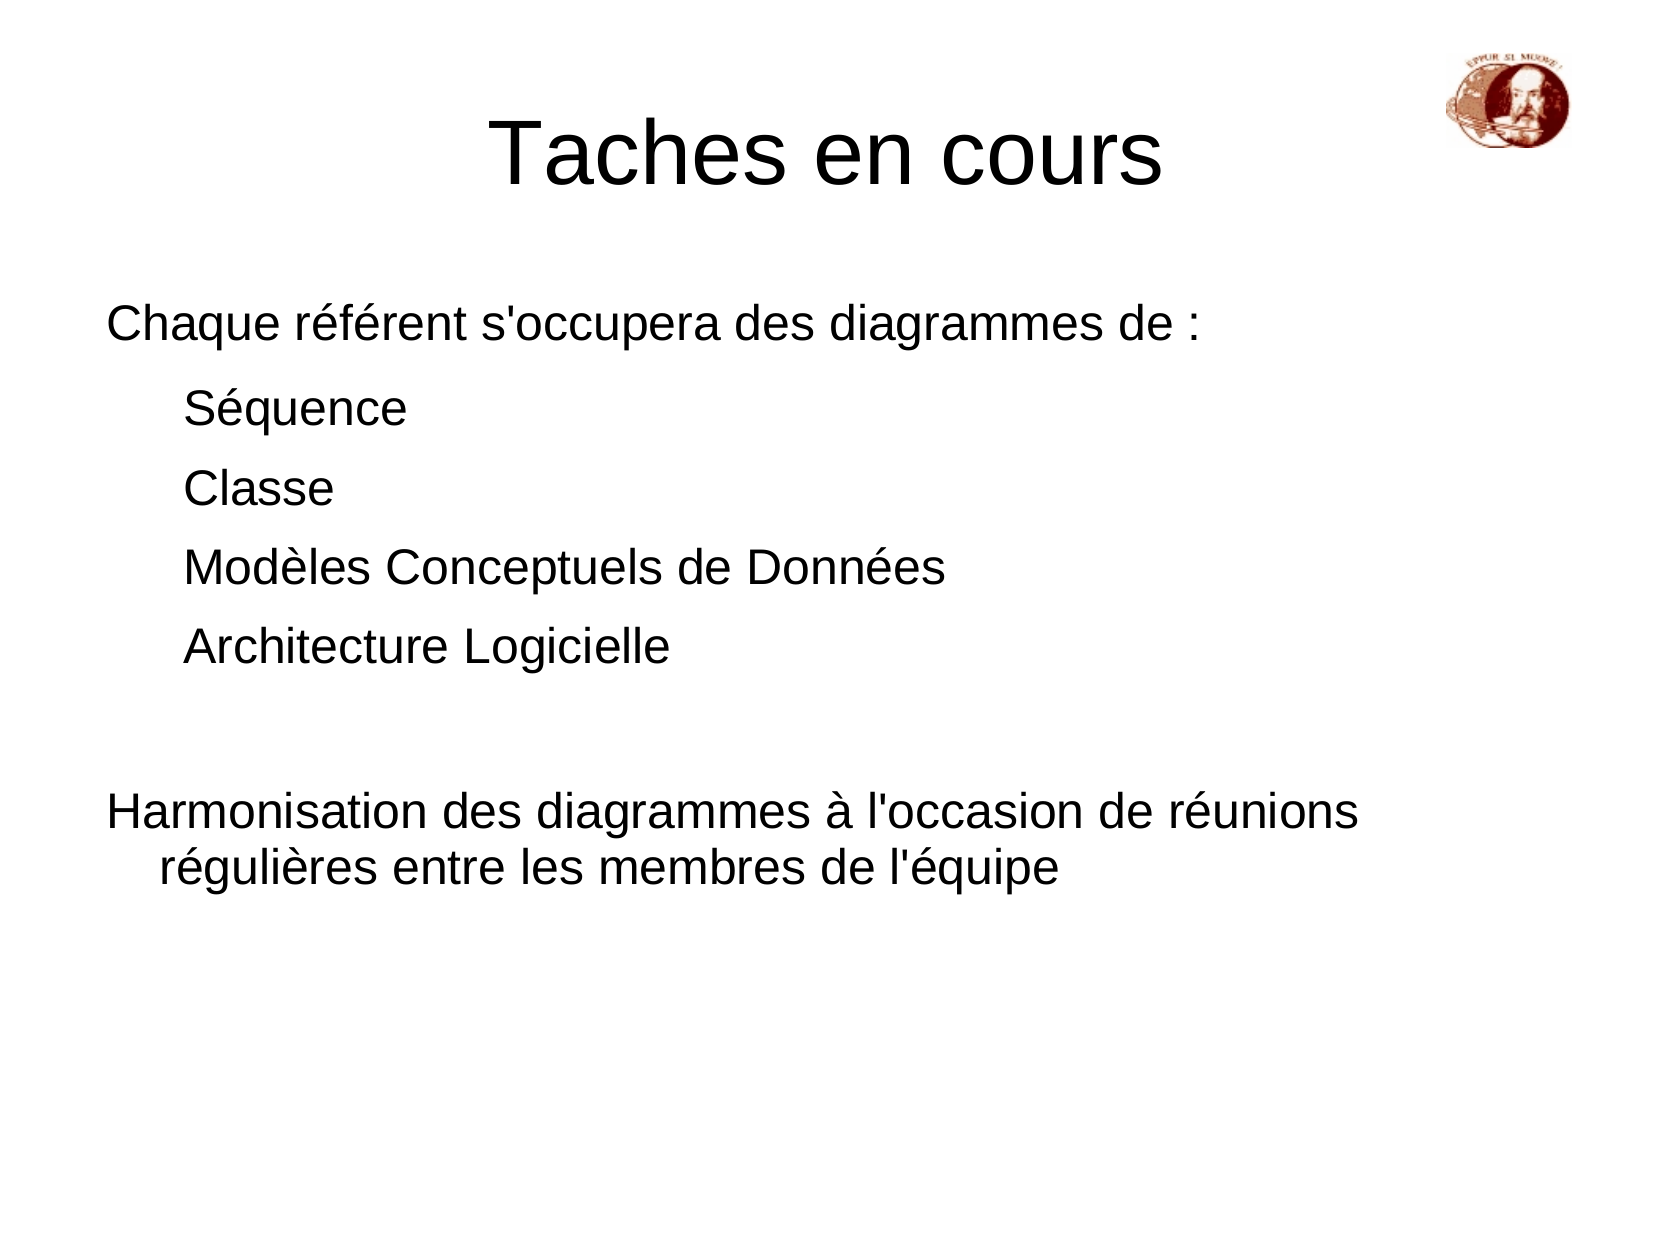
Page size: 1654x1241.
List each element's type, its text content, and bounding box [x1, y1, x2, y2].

picture [1446, 53, 1572, 148]
list Chaque référent s'occupera des diagrammes de : Séquence Classe Modèles Conceptuels de Données Architecture Logicielle Harmonisation des diagrammes à l'occasion de réunions régulières entre les membres de l'équipe [88, 295, 1577, 1168]
title Taches en cours [82, 49, 1571, 257]
